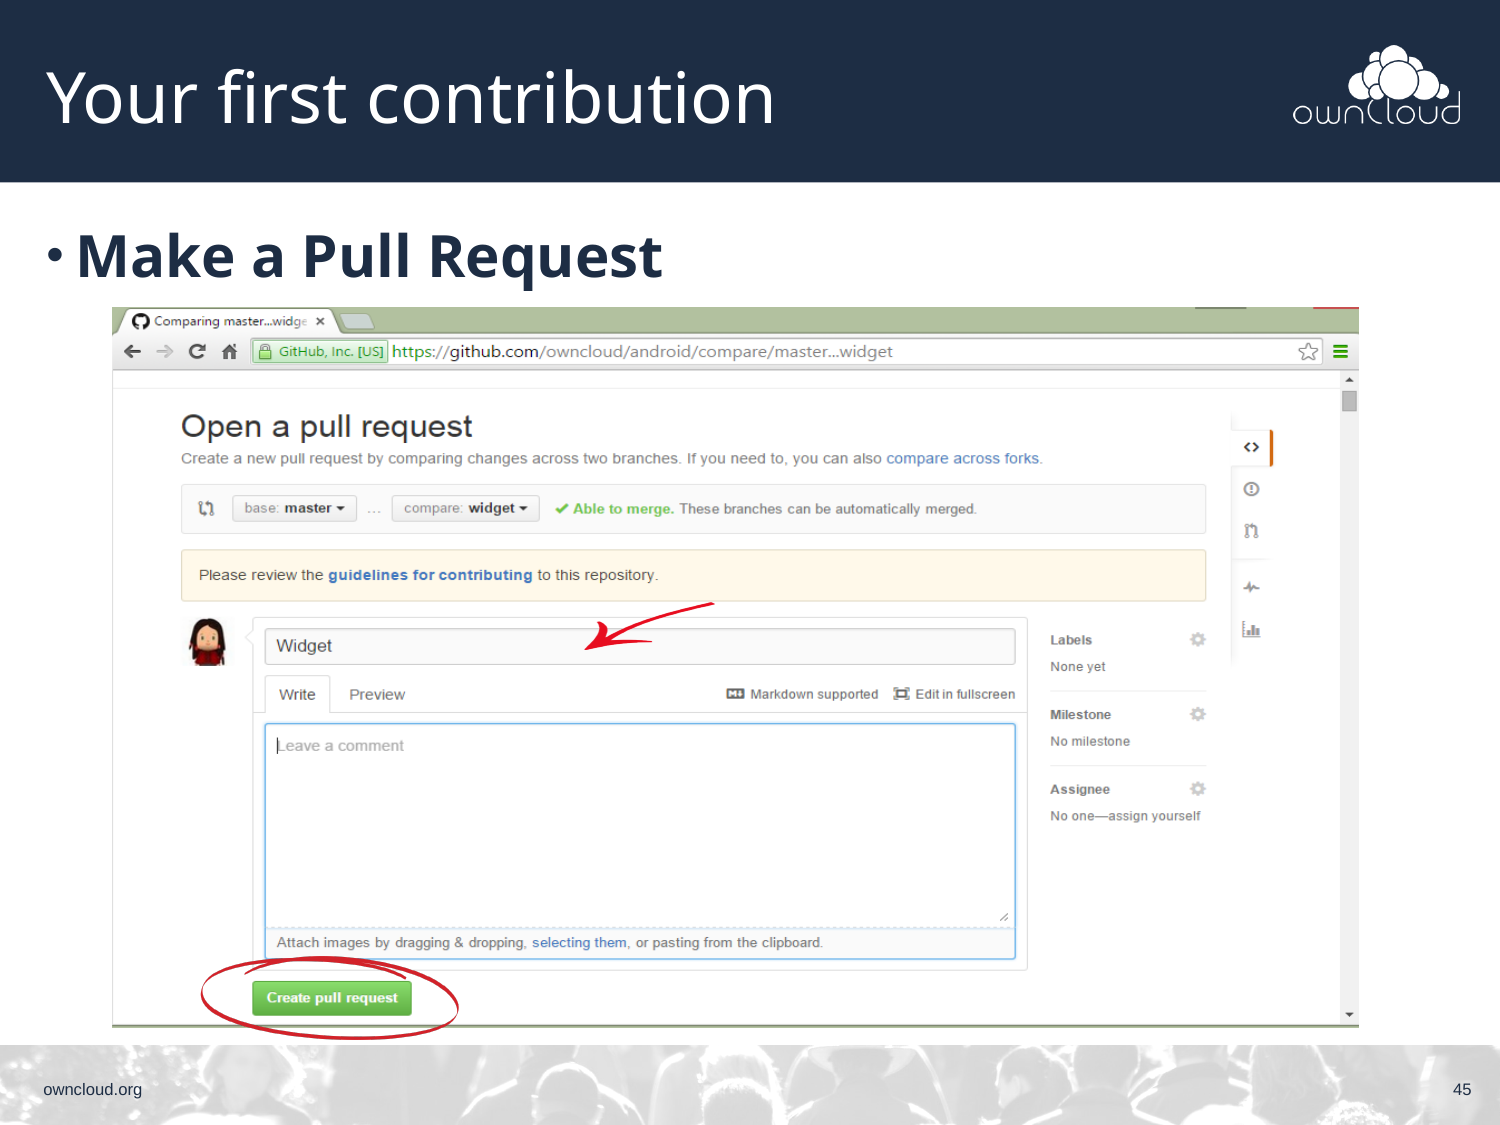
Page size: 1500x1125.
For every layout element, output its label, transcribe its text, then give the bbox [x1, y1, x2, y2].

picture [112, 307, 1359, 1040]
list Make a Pull Request [46, 214, 1465, 1026]
picture [0, 1045, 1500, 1125]
title Your first contribution [46, 5, 1258, 187]
picture [1293, 45, 1460, 124]
